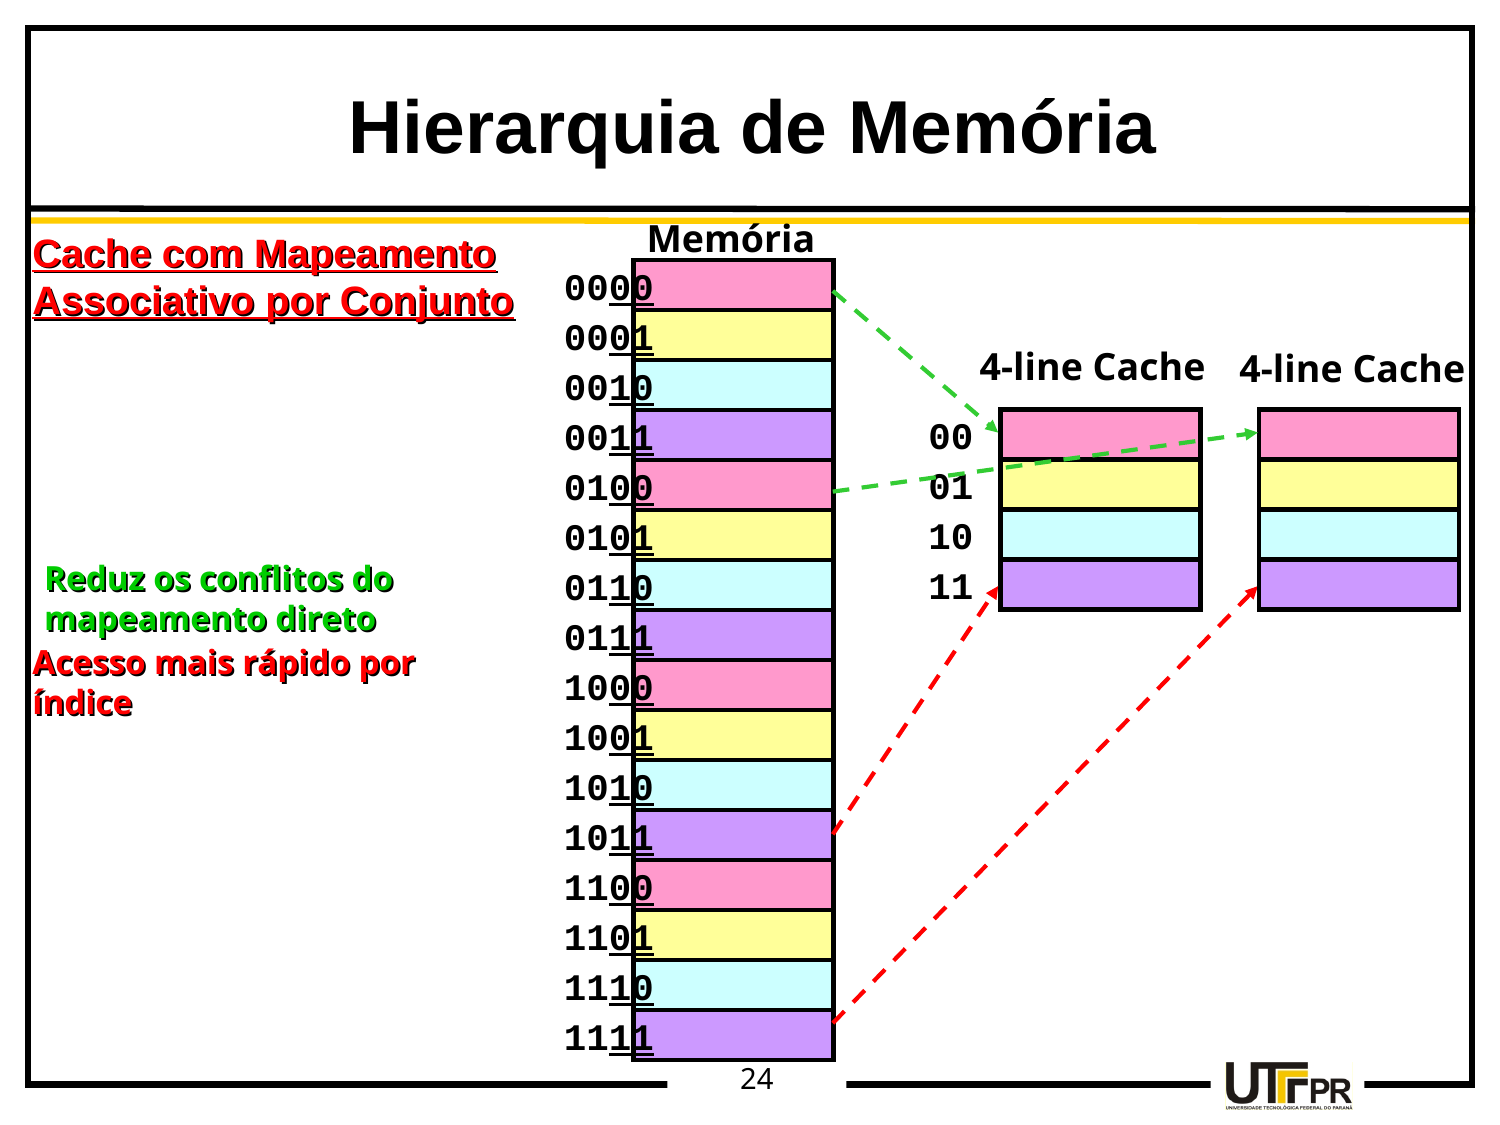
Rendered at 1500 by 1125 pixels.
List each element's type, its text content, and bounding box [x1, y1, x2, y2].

text_box 1000 [615, 679, 623, 696]
text_box 00 [912, 409, 988, 459]
text_box 1101 [615, 929, 623, 946]
text_box 1101 [549, 910, 625, 960]
text_box 1111 [549, 1010, 625, 1061]
text_box 0101 [549, 510, 625, 560]
text_box 0010 [549, 360, 625, 410]
text_box 0000 [549, 260, 625, 310]
text_box [638, 779, 646, 796]
title Hierarquia de Memória [29, 85, 1477, 180]
text_box [638, 379, 646, 396]
text_box 0101 [615, 529, 623, 546]
text_box 0100 [615, 479, 623, 496]
text_box 1011 [549, 810, 625, 860]
text_box 4-line Cache [964, 335, 1221, 396]
text_box [638, 879, 646, 896]
text_box [638, 279, 646, 296]
text_box Memória [631, 206, 831, 268]
text_box 11 [912, 559, 988, 610]
text_box 0001 [549, 310, 625, 360]
text_box [1258, 409, 1459, 610]
text_box 1100 [615, 879, 623, 896]
text_box Reduz os conflitos do mapeamento direto [29, 549, 432, 633]
text_box 0000 [615, 279, 623, 296]
picture [1225, 1062, 1353, 1110]
text_box 1000 [549, 660, 625, 710]
text_box 4-line Cache [1224, 336, 1481, 398]
text_box 0110 [549, 560, 625, 610]
text_box 0100 [549, 460, 625, 510]
text_box 10 [912, 509, 988, 559]
text_box [638, 579, 646, 596]
text_box 1110 [549, 960, 625, 1010]
text_box 1001 [549, 710, 625, 760]
text_box 01 [912, 459, 988, 509]
text_box 0001 [615, 329, 623, 346]
text_box 0011 [549, 410, 625, 460]
text_box Cache com Mapeamento Associativo por Conjunto [17, 219, 538, 331]
text_box [638, 479, 646, 496]
text_box 0111 [549, 610, 625, 660]
text_box 1010 [549, 760, 625, 810]
text_box 1100 [549, 860, 625, 910]
text_box [638, 679, 646, 696]
text_box 1001 [615, 729, 623, 746]
text_box [633, 260, 834, 1061]
text_box Acesso mais rápido por índice [17, 633, 538, 729]
text_box [1000, 409, 1201, 610]
text_box [638, 979, 646, 996]
